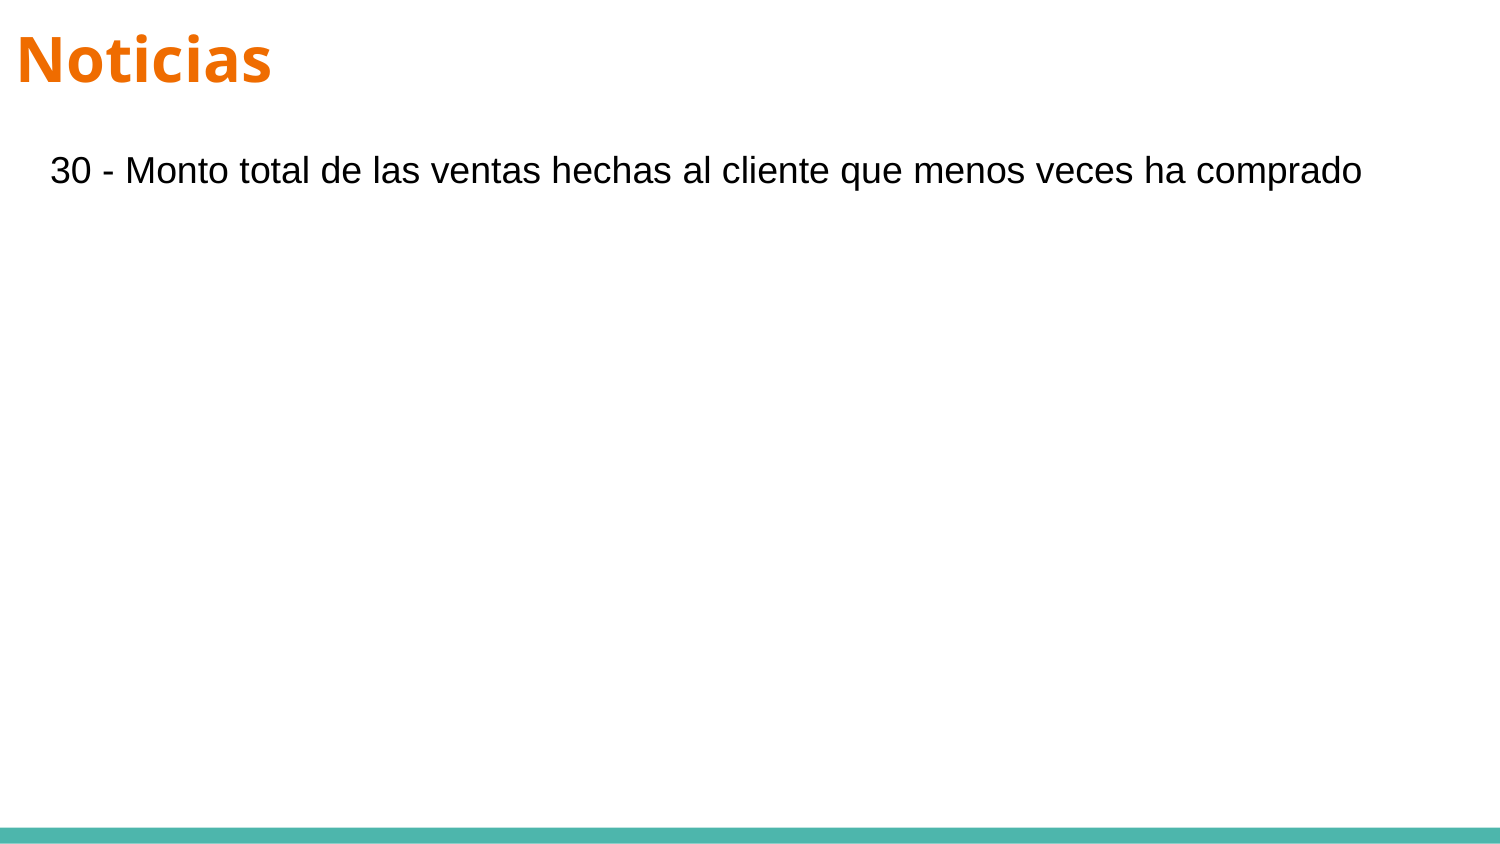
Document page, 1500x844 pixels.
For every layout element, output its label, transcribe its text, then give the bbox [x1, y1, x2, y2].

title Noticias [0, 0, 1398, 116]
text_box 30 - Monto total de las ventas hechas al cliente que menos veces ha comprado [35, 141, 1394, 241]
